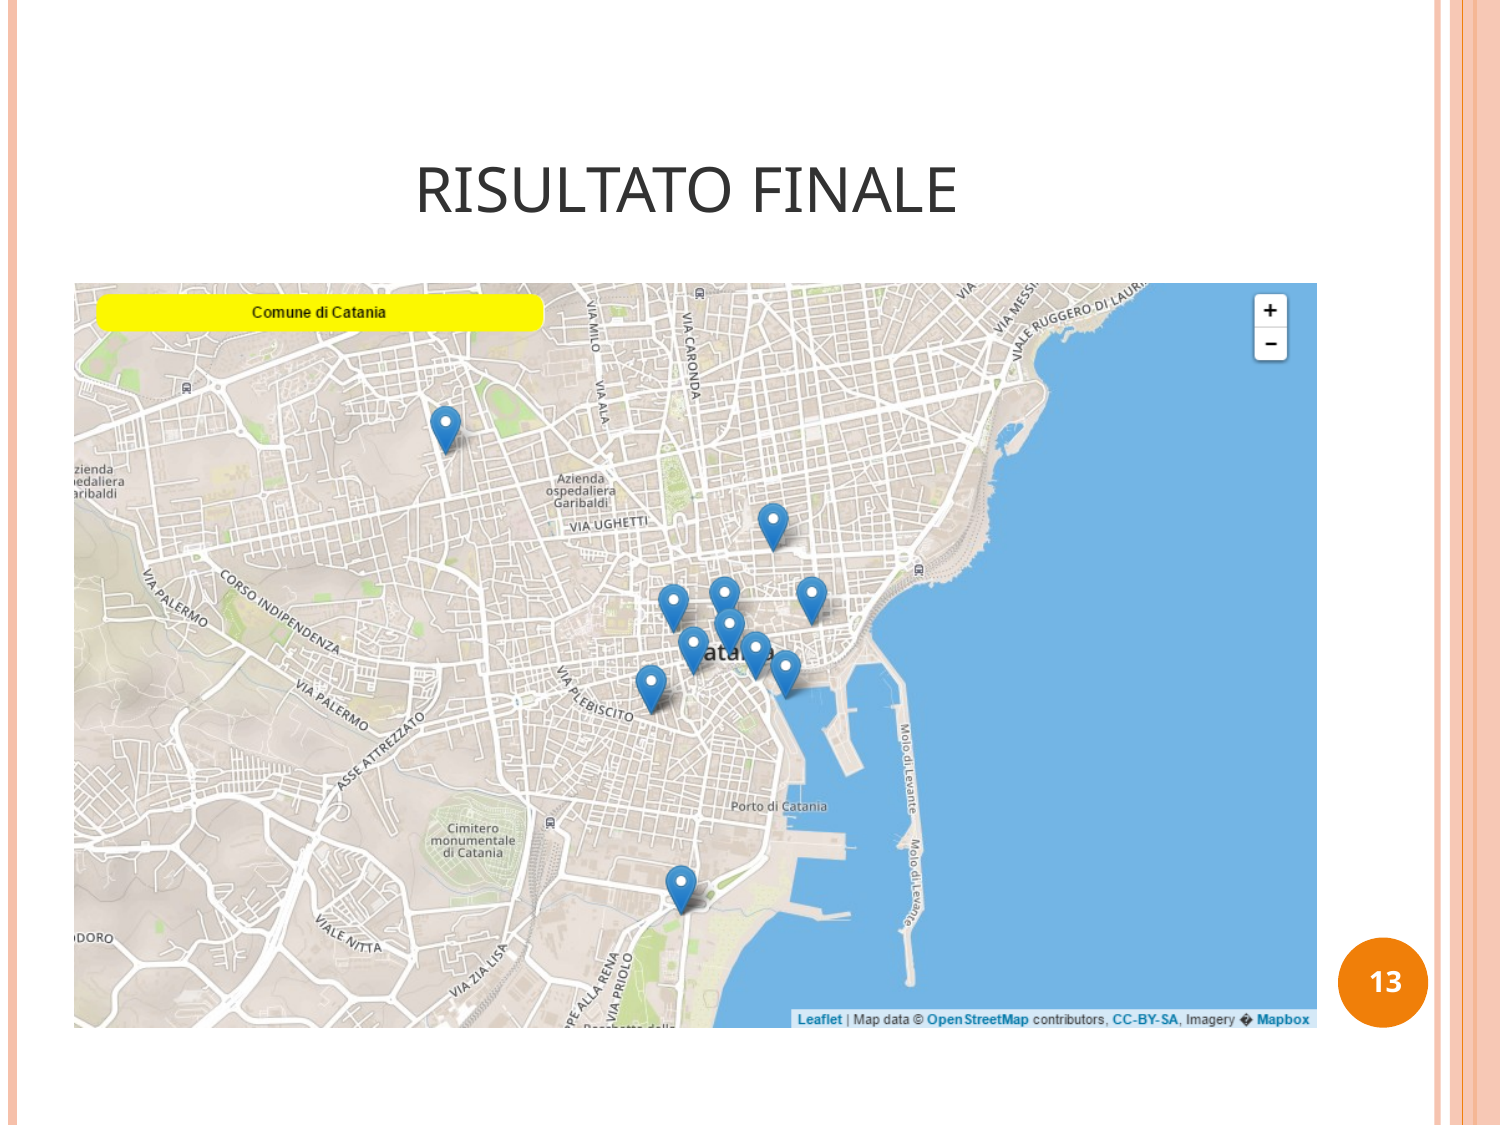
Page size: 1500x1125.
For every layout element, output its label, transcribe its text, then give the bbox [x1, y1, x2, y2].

picture [74, 283, 1317, 1028]
text_box <numero> [1335, 940, 1436, 1027]
title RISULTATO FINALE [75, 45, 1300, 233]
